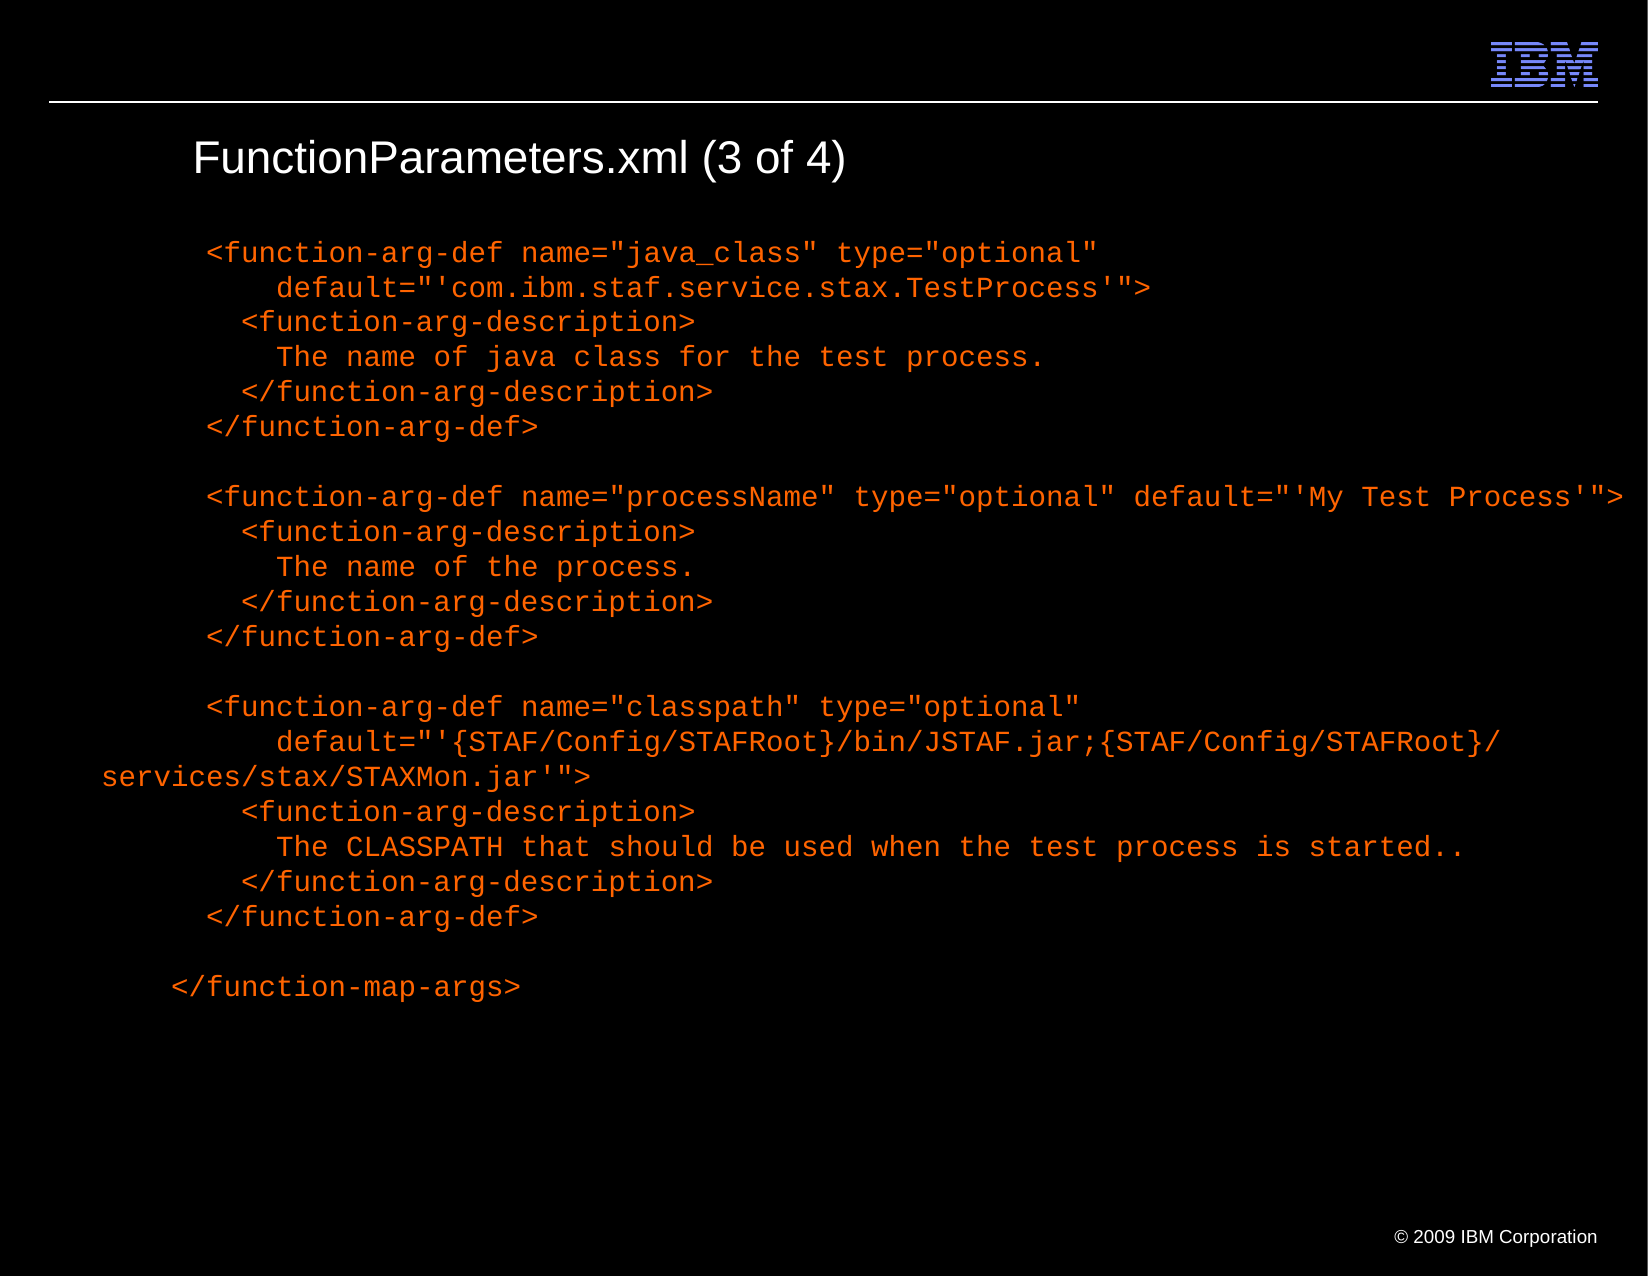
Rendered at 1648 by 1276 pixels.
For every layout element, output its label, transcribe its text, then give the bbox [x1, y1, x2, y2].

text_box <function-arg-def name="java_class" type="optional" default="'com.ibm.staf.service.stax.TestProcess'"> <function-arg-description> The name of java class for the test process. </function-arg-description> </function-arg-def> <function-arg-def name="processName" type="optional" default="'My Test Process'"> <function-arg-description> The name of the process. </function-arg-description> </function-arg-def> <function-arg-def name="classpath" type="optional" default="'{STAF/Config/STAFRoot}/bin/JSTAF.jar;{STAF/Config/STAFRoot}/services/stax/STAXMon.jar'"> <function-arg-description> The CLASSPATH that should be used when the test process is started.. </function-arg-description> </function-arg-def> </function-map-args> [86, 225, 1648, 1010]
title FunctionParameters.xml (3 of 4) [175, 125, 1648, 219]
picture [1491, 42, 1598, 87]
